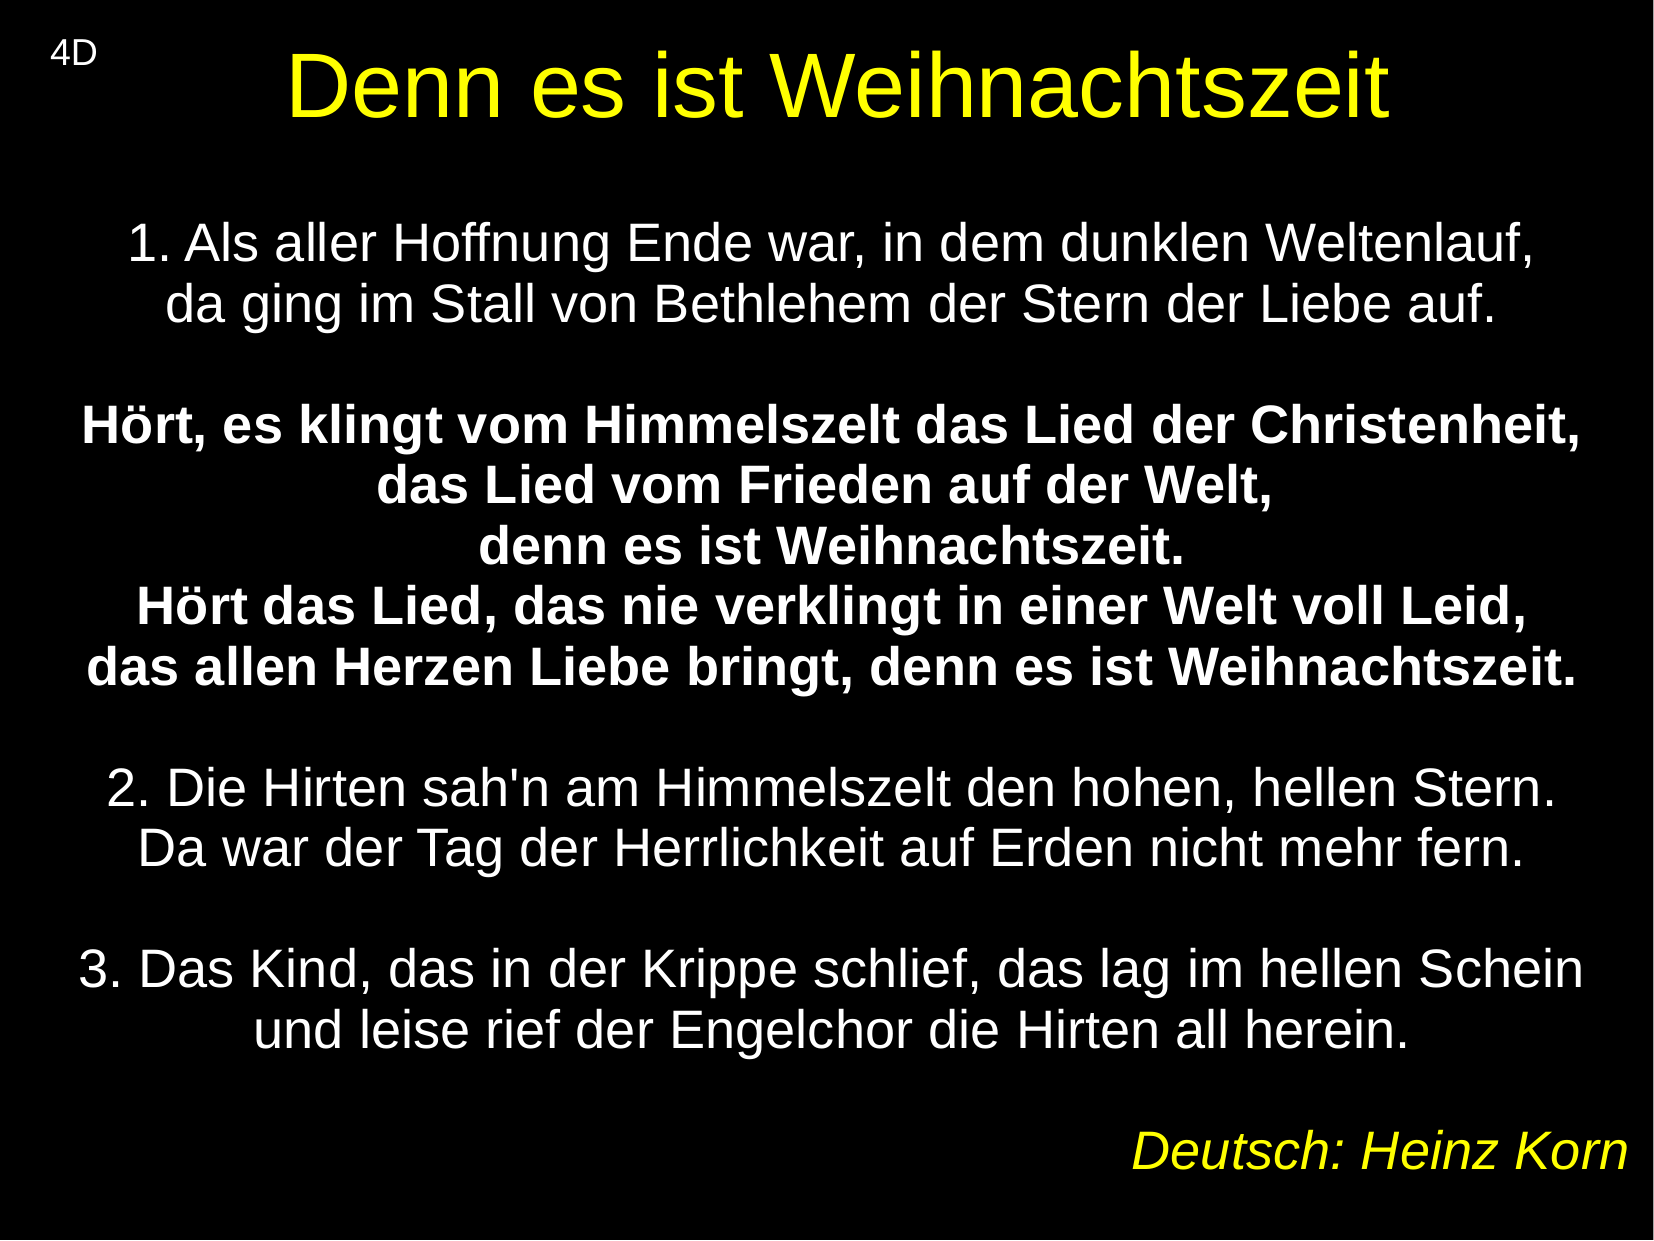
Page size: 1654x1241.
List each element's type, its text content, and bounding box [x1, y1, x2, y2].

text_box 4D [35, 23, 130, 81]
title Denn es ist Weihnachtszeit [94, 5, 1583, 166]
list 1. Als aller Hoffnung Ende war, in dem dunklen Weltenlauf, da ging im Stall von Bethlehem der Stern der Liebe auf. Hört, es klingt vom Himmelszelt das Lied der Christenheit, das Lied vom Frieden auf der Welt, denn es ist Weihnachtszeit. Hört das Lied, das nie verklingt in einer Welt voll Leid, das allen Herzen Liebe bringt, denn es ist Weihnachtszeit. 2. Die Hirten sah'n am Himmelszelt den hohen, hellen Stern. Da war der Tag der Herrlichkeit auf Erden nicht mehr fern. 3. Das Kind, das in der Krippe schlief, das lag im hellen Schein und leise rief der Engelchor die Hirten all herein. Deutsch: Heinz Korn [35, 177, 1630, 1217]
